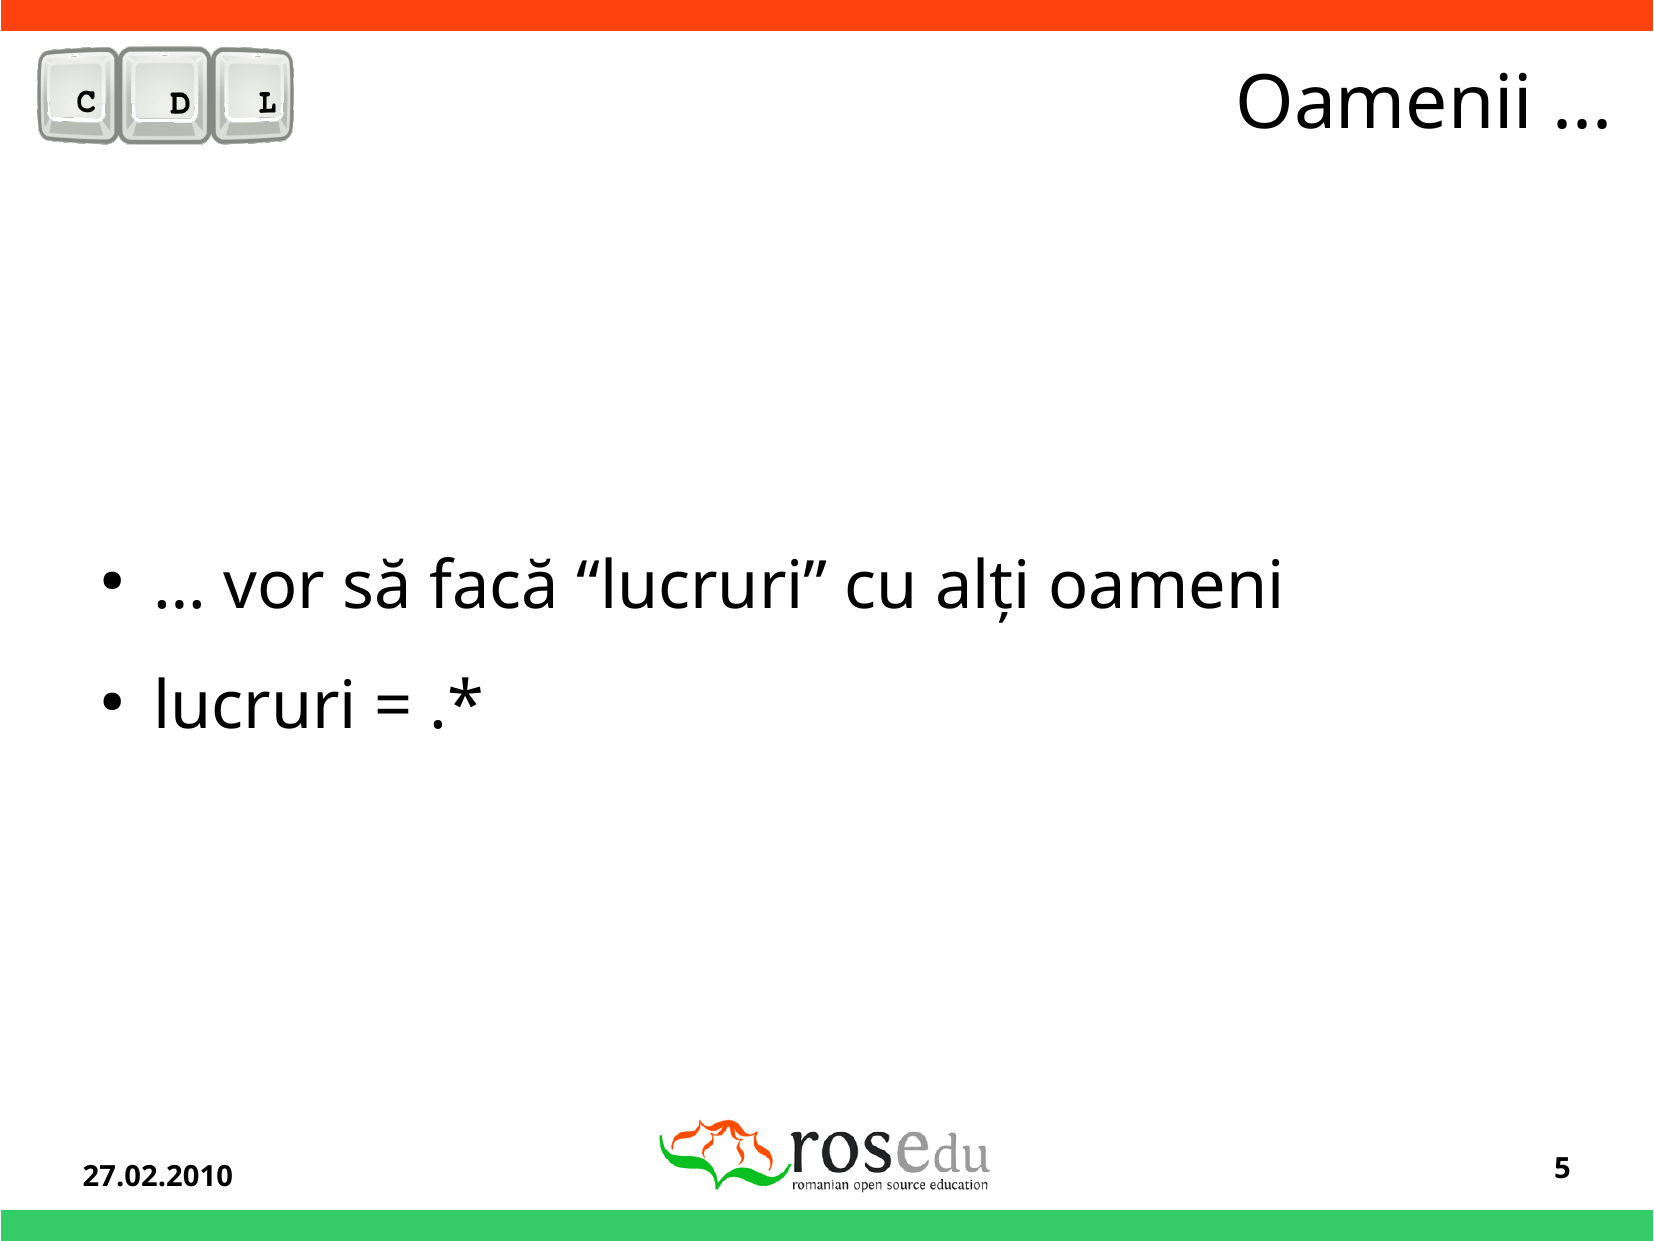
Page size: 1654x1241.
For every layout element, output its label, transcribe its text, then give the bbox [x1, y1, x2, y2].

picture [37, 46, 294, 145]
list … vor să facă “lucruri” cu alți oameni lucruri = .* [82, 182, 1571, 1104]
title Oamenii ... [300, 52, 1613, 146]
picture [656, 1104, 1005, 1209]
